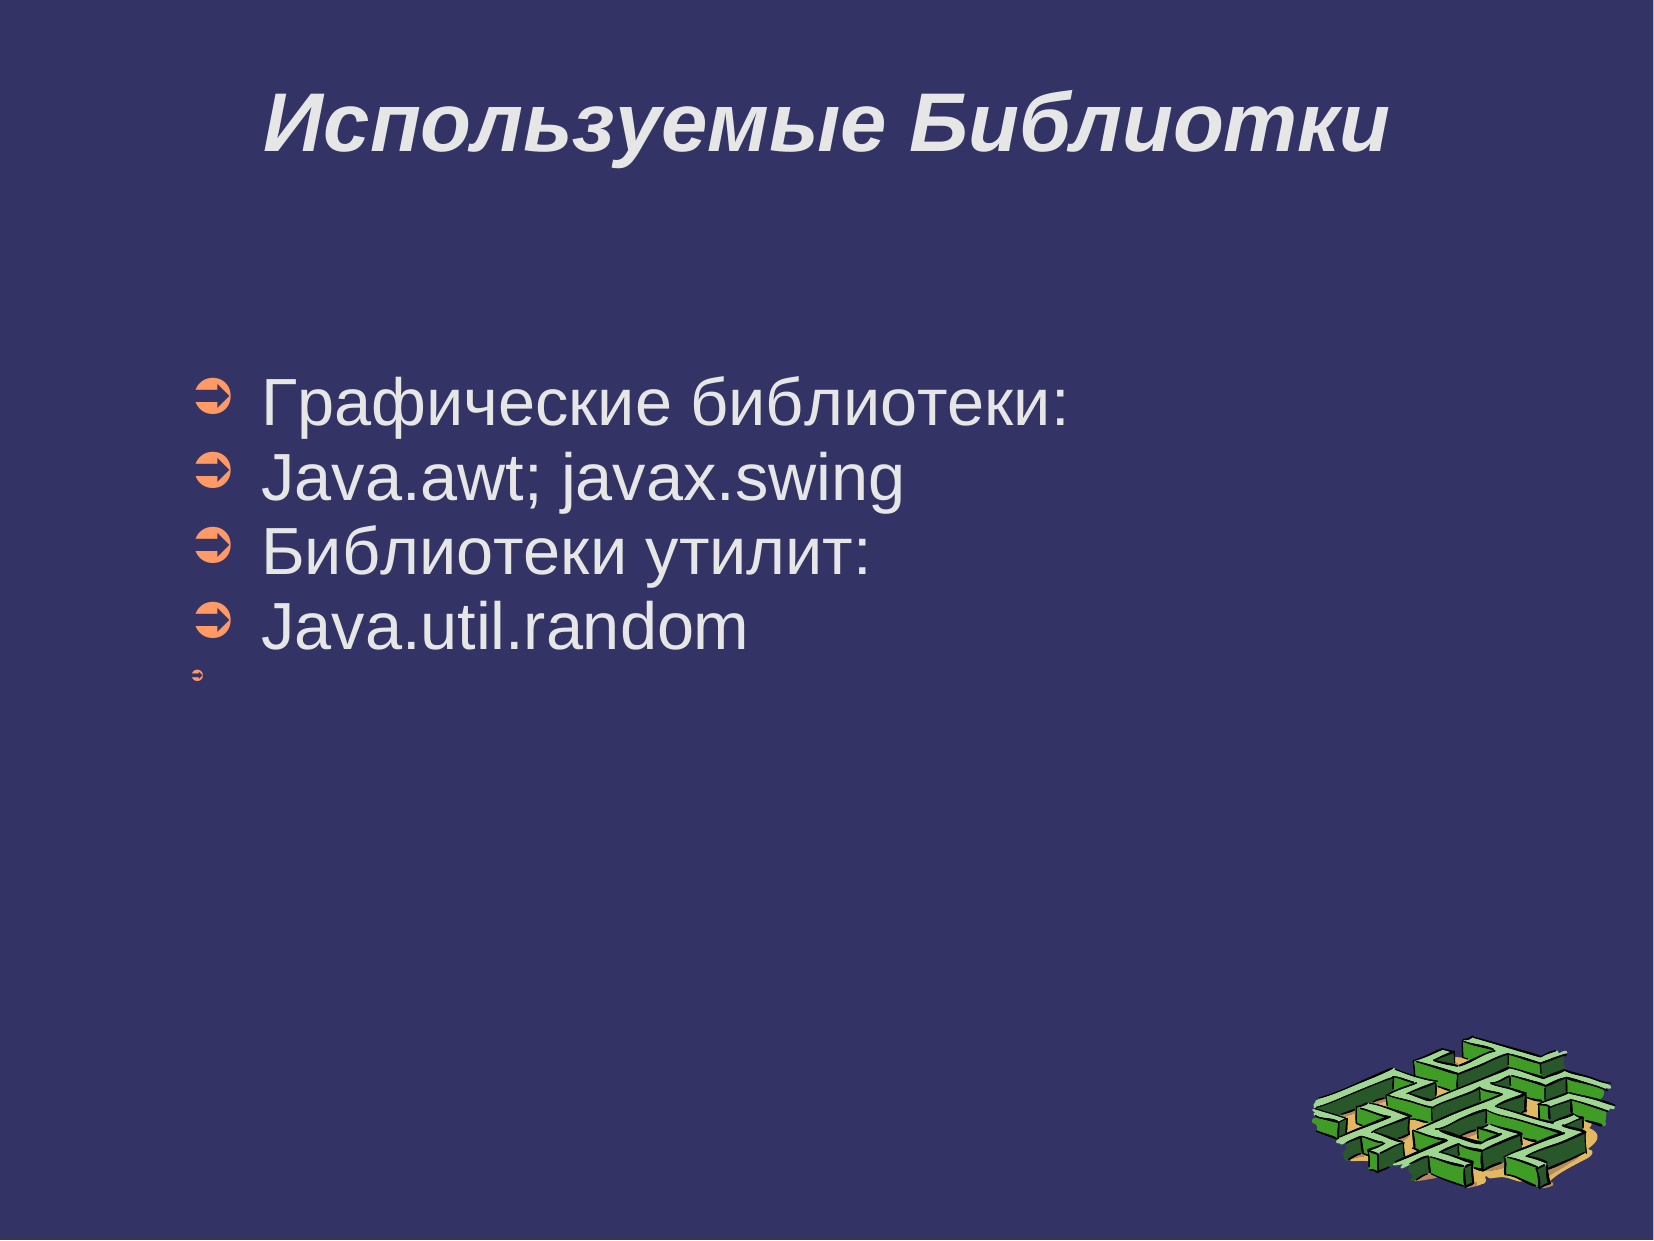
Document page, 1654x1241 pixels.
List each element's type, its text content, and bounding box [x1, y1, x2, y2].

list Графические библиотеки: Java.awt; javax.swing Библиотеки утилит: Java.util.random [178, 364, 1570, 1147]
title Используемые Библиотки [121, 19, 1534, 227]
